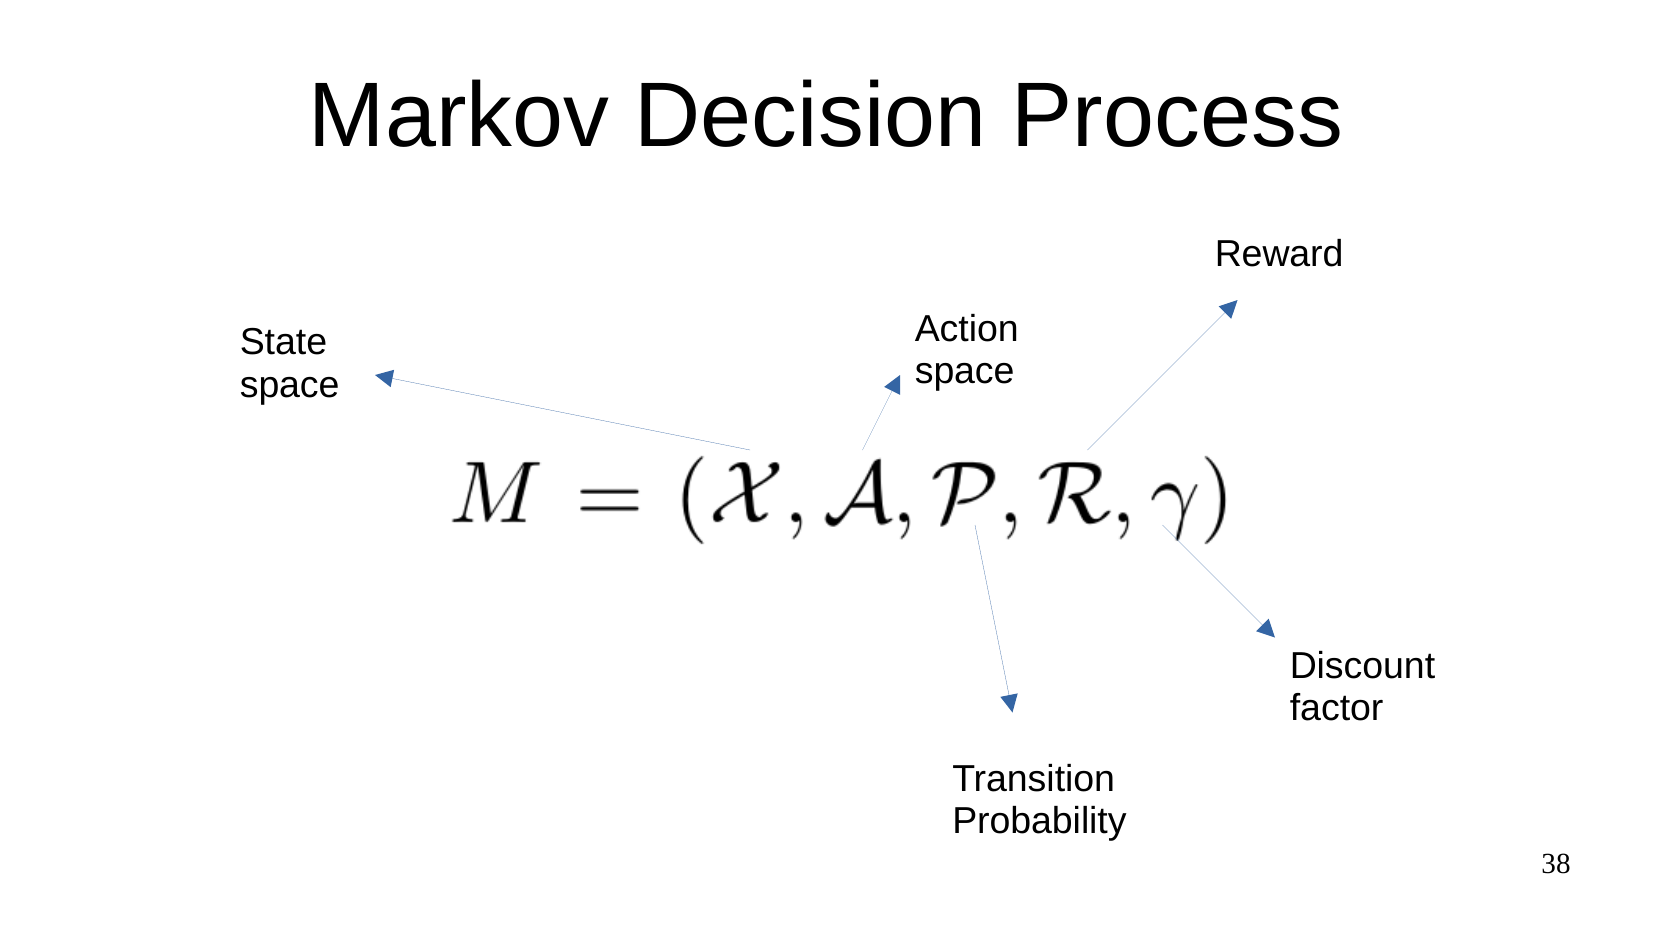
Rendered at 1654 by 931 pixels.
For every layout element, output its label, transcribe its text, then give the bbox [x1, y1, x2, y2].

picture [446, 425, 1238, 563]
text_box Transition Probability [937, 750, 1163, 849]
title Markov Decision Process [82, 37, 1571, 193]
text_box State space [225, 313, 376, 413]
text_box Reward [1200, 225, 1388, 301]
text_box Discount factor [1275, 637, 1463, 774]
text_box Action space [900, 300, 1051, 399]
